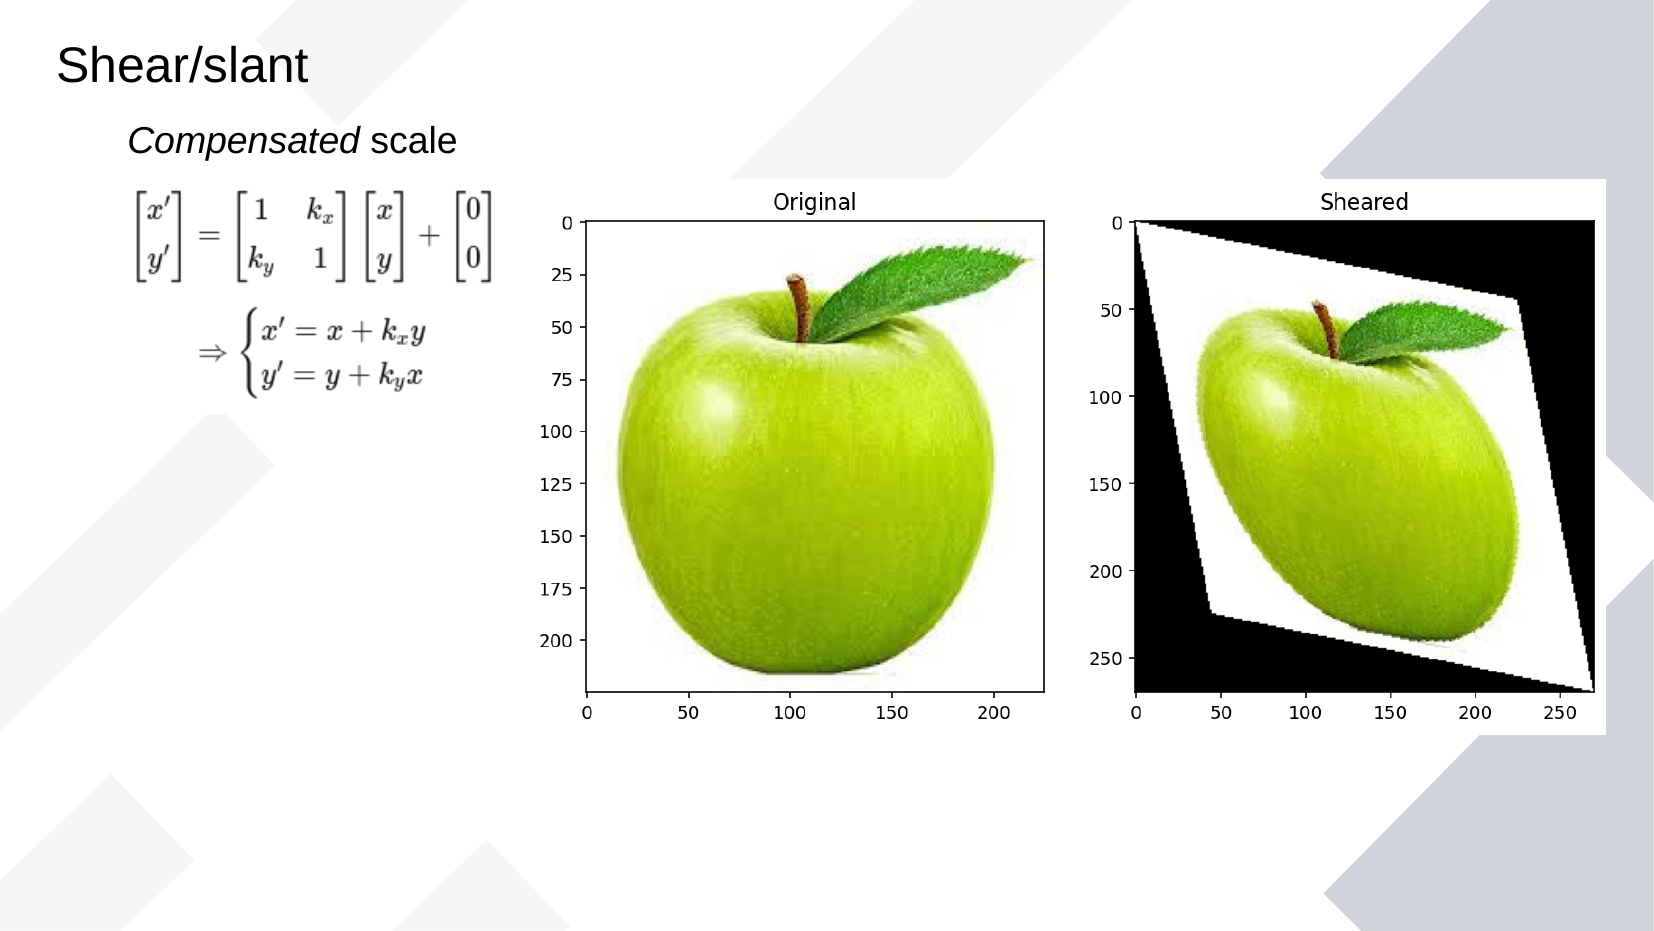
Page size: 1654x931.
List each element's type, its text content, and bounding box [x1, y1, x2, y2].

picture [525, 179, 1606, 736]
text_box Compensated scale [112, 112, 1600, 232]
picture [112, 177, 510, 414]
text_box Shear/slant [41, 29, 324, 105]
